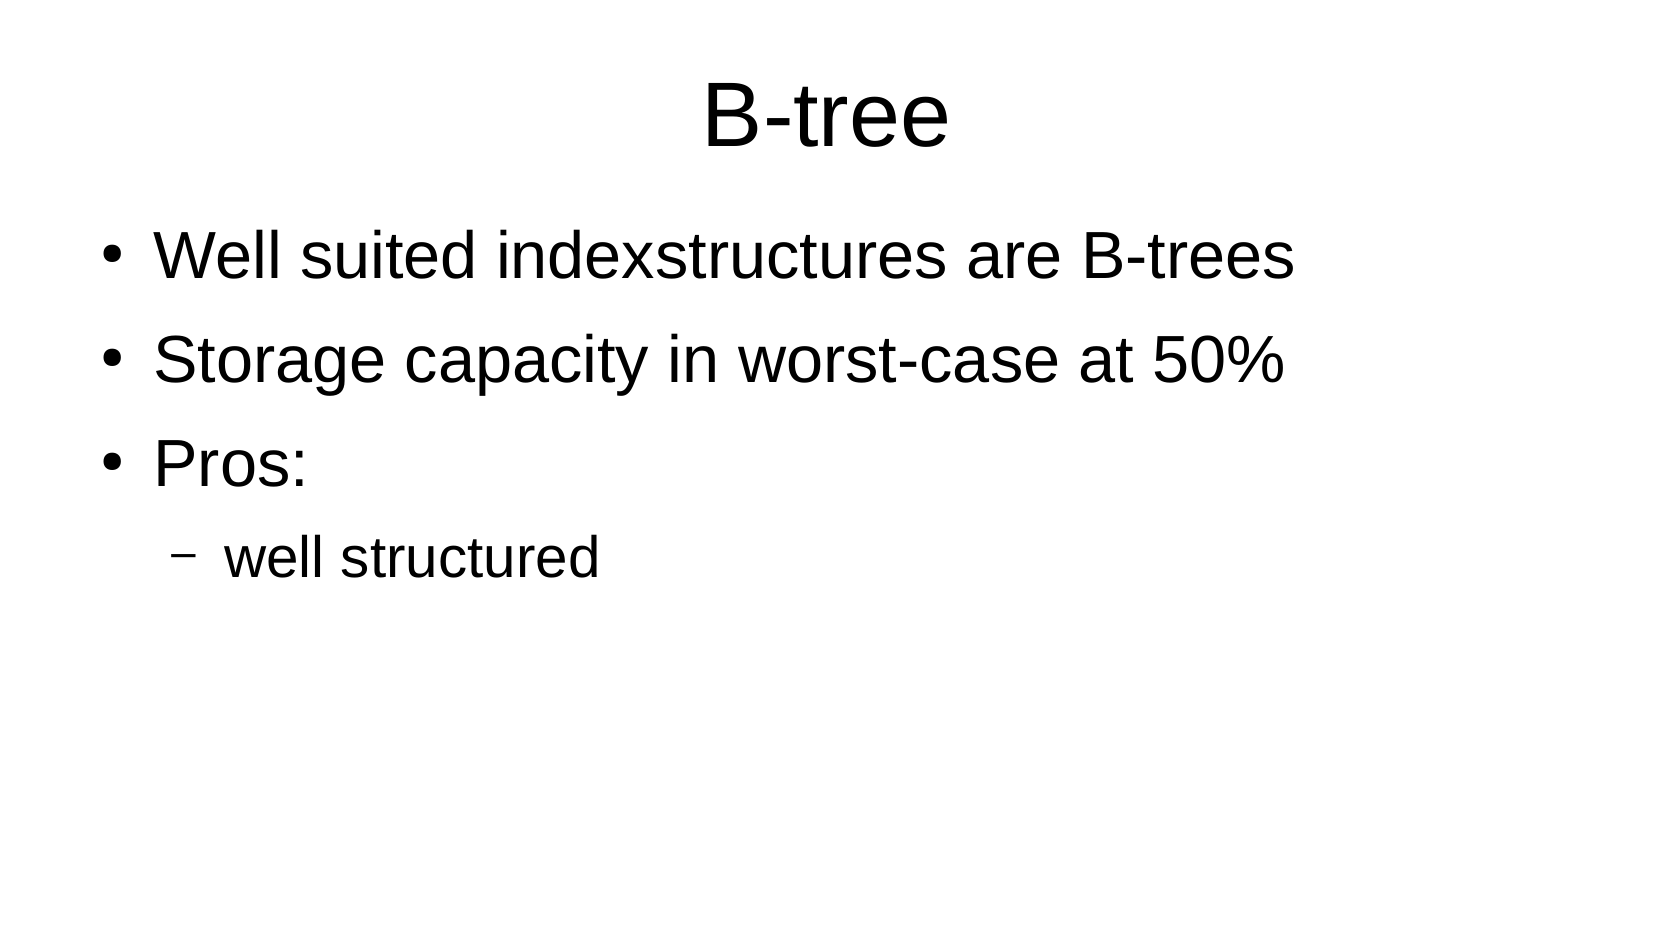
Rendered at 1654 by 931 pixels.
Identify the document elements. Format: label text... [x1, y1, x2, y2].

list Well suited indexstructures are B-trees Storage capacity in worst-case at 50% Pros: well structured [82, 217, 1571, 758]
title B-tree [82, 37, 1571, 193]
